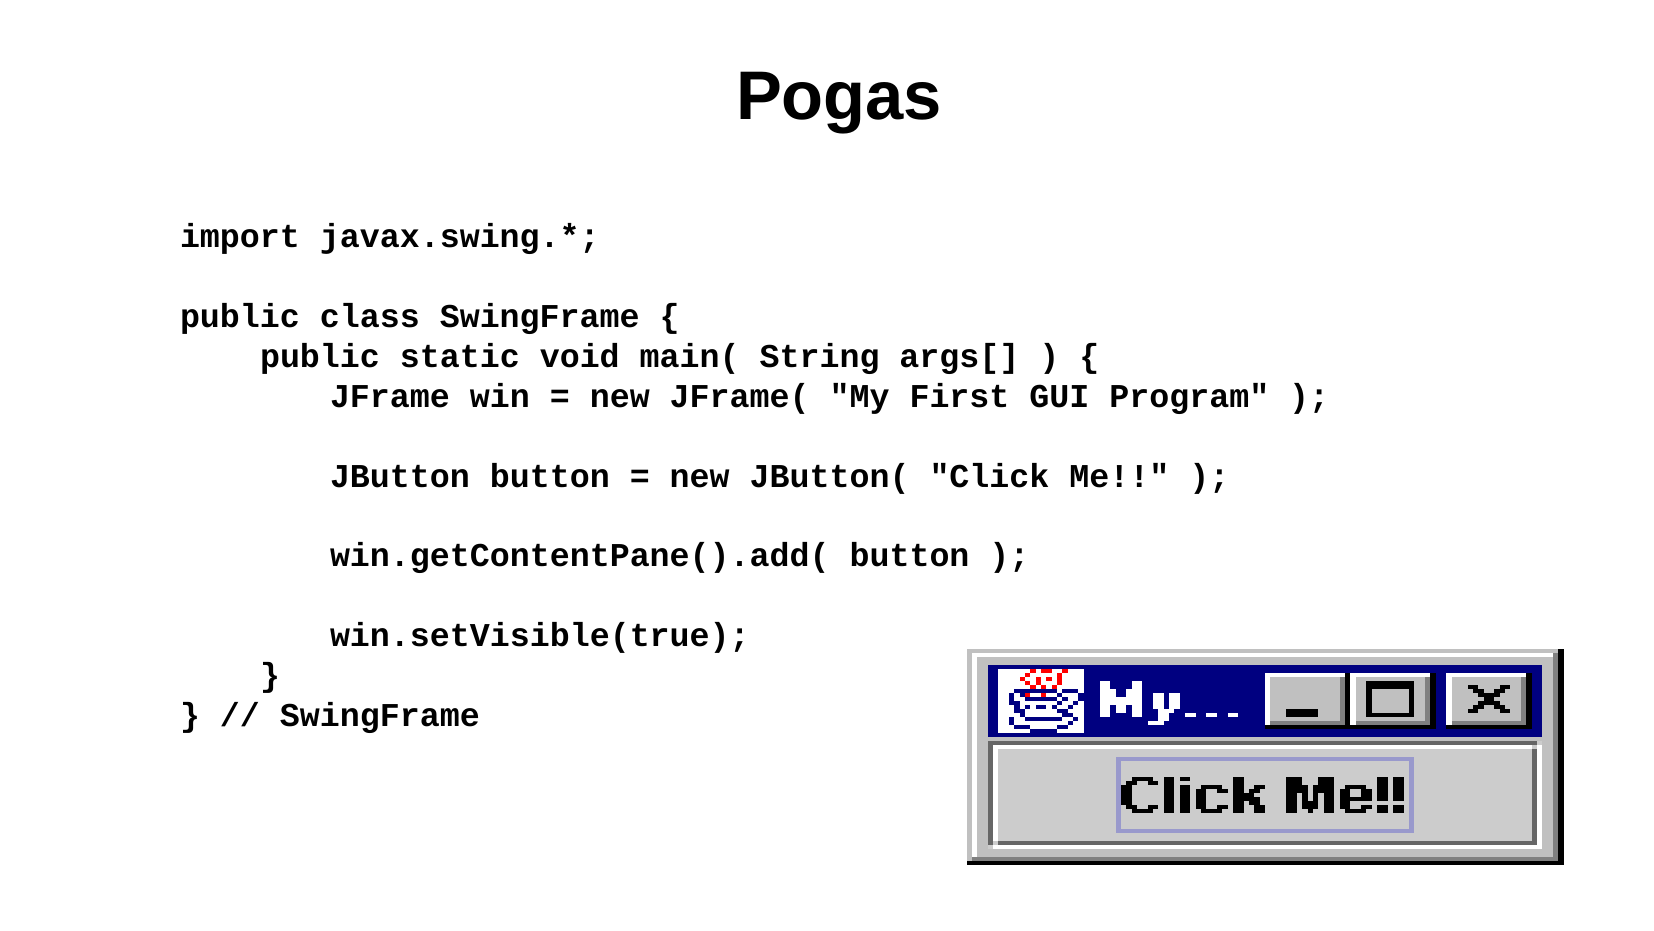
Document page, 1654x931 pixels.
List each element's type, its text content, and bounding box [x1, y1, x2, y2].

text_box import javax.swing.*; public class SwingFrame { public static void main( String args[] ) { JFrame win = new JFrame( "My First GUI Program" ); JButton button = new JButton( "Click Me!!" ); win.getContentPane().add( button ); win.setVisible(true); } } // SwingFrame [165, 206, 1345, 742]
picture [967, 649, 1564, 865]
title Pogas [82, 37, 1571, 147]
